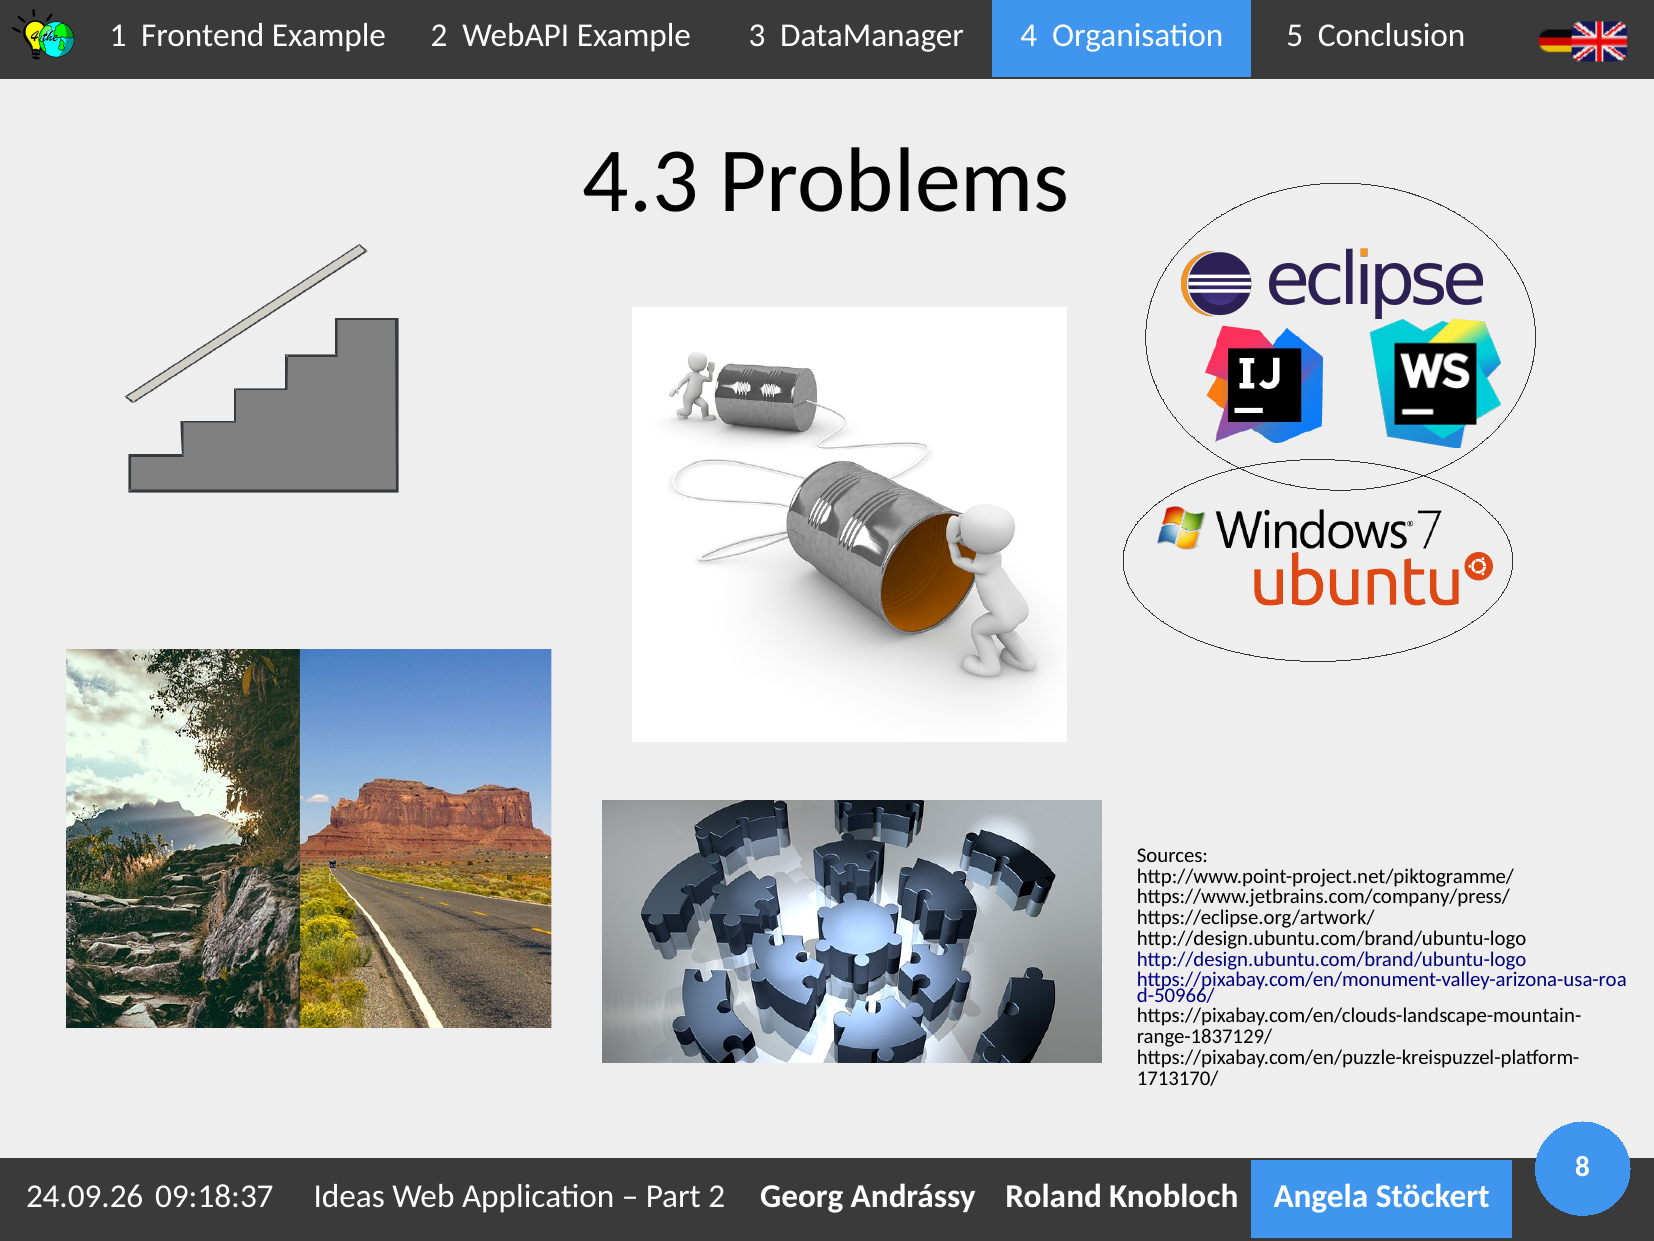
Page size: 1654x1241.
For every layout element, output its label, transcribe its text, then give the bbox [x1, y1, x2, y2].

text_box Roland Knobloch [992, 1160, 1251, 1238]
picture [1181, 248, 1501, 448]
picture [2, 0, 83, 79]
picture [632, 307, 1067, 742]
picture [124, 230, 420, 526]
picture [602, 800, 1102, 1063]
text_box Angela Stöckert [1251, 1160, 1512, 1238]
title 4.3 Problems [82, 106, 1571, 272]
text_box 4 Organisation [992, 0, 1251, 77]
text_box 1 Frontend Example [94, 0, 401, 77]
text_box 3 DataManager [720, 0, 992, 77]
text_box 5 Conclusion [1251, 0, 1501, 77]
text_box Sources: http://www.point-project.net/piktogramme/ https://www.jetbrains.com/company/press/ https://eclipse.org/artwork/ http://design.ubuntu.com/brand/ubuntu-logo http://design.ubuntu.com/brand/ubuntu-logo https://pixabay.com/en/monument-valley-arizona-usa-road-50966/https://pixabay.com/en/clouds-landscape-mountain-range-1837129/ https://pixabay.com/en/puzzle-kreispuzzel-platform-1713170/ [1122, 839, 1642, 1122]
picture [1536, 18, 1629, 64]
text_box Georg Andrássy [744, 1160, 992, 1238]
picture [66, 649, 552, 1028]
picture [1205, 325, 1323, 443]
picture [1151, 490, 1543, 668]
text_box 2 WebAPI Example [401, 0, 720, 77]
text_box Ideas Web Application – Part 2 [307, 1160, 733, 1238]
